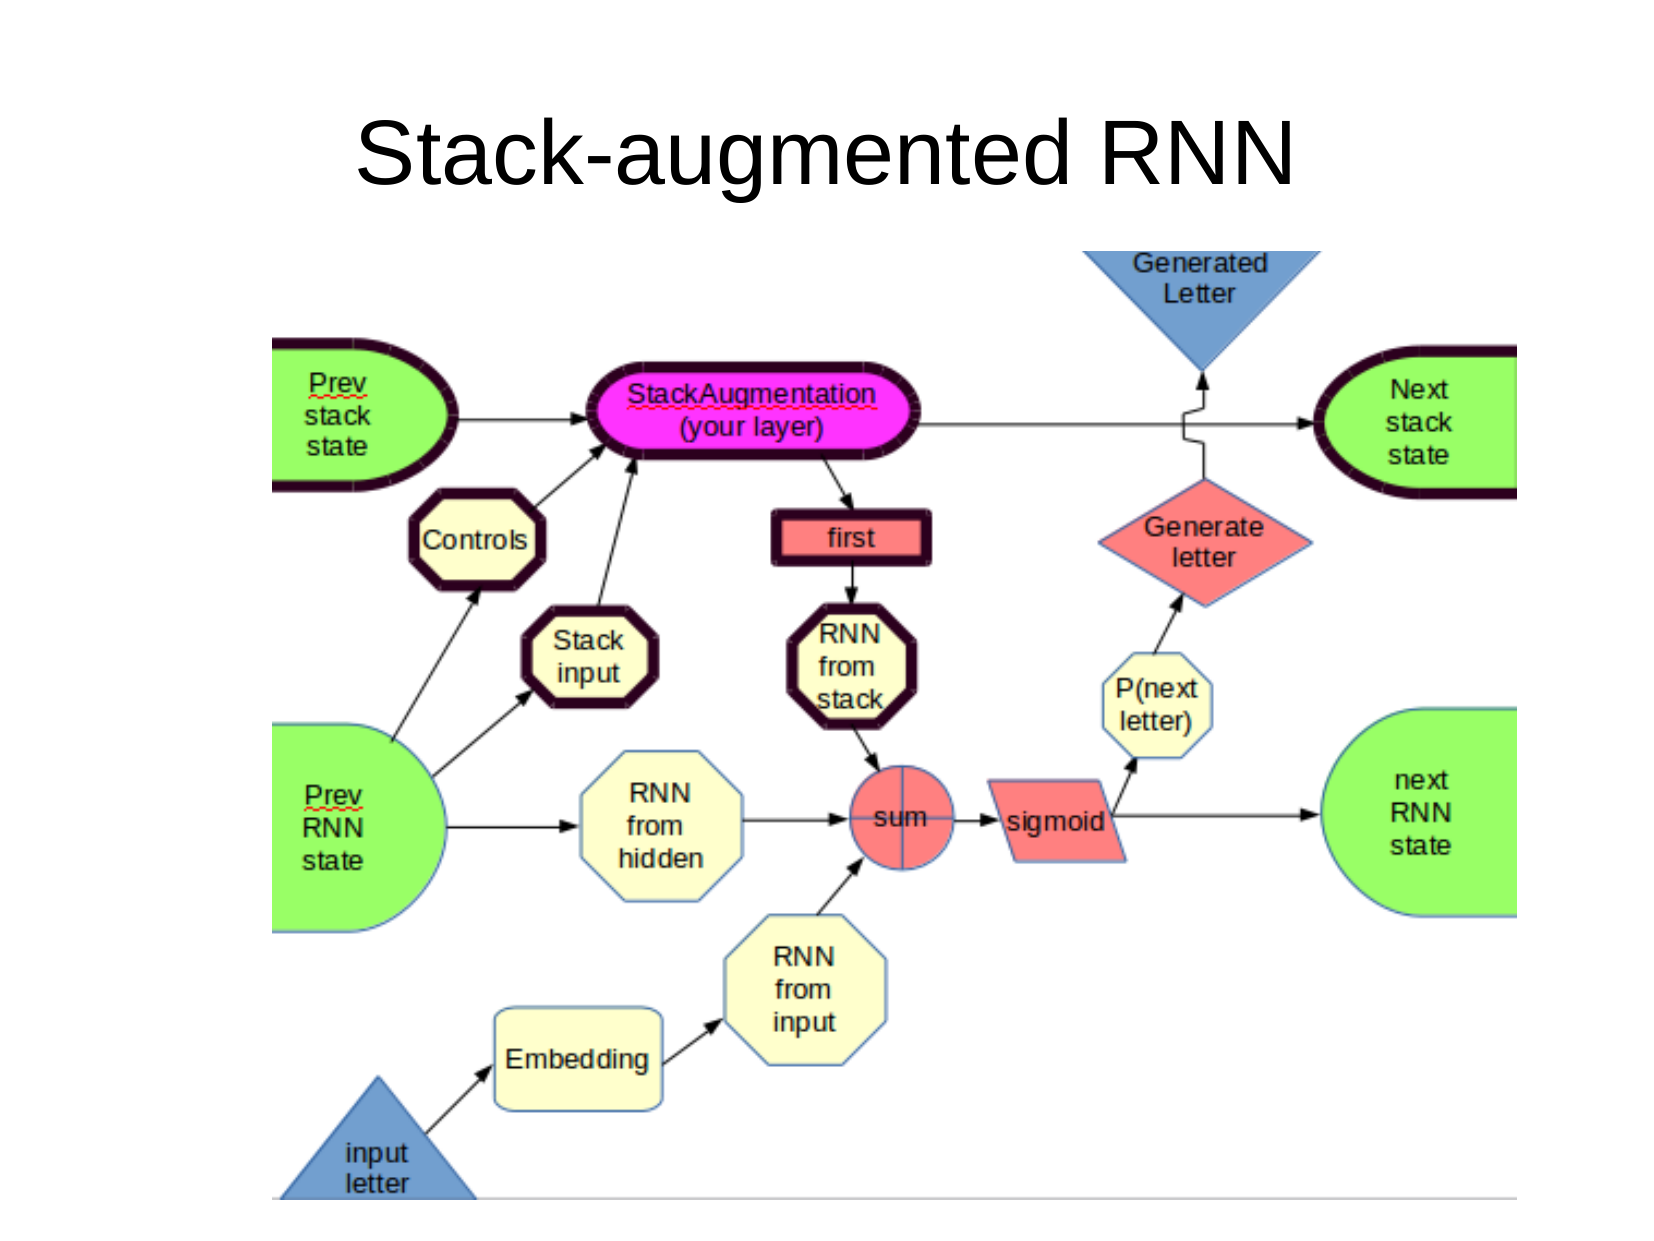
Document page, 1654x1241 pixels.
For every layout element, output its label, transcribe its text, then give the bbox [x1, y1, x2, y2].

title Stack-augmented RNN [82, 49, 1571, 257]
picture [272, 251, 1517, 1200]
